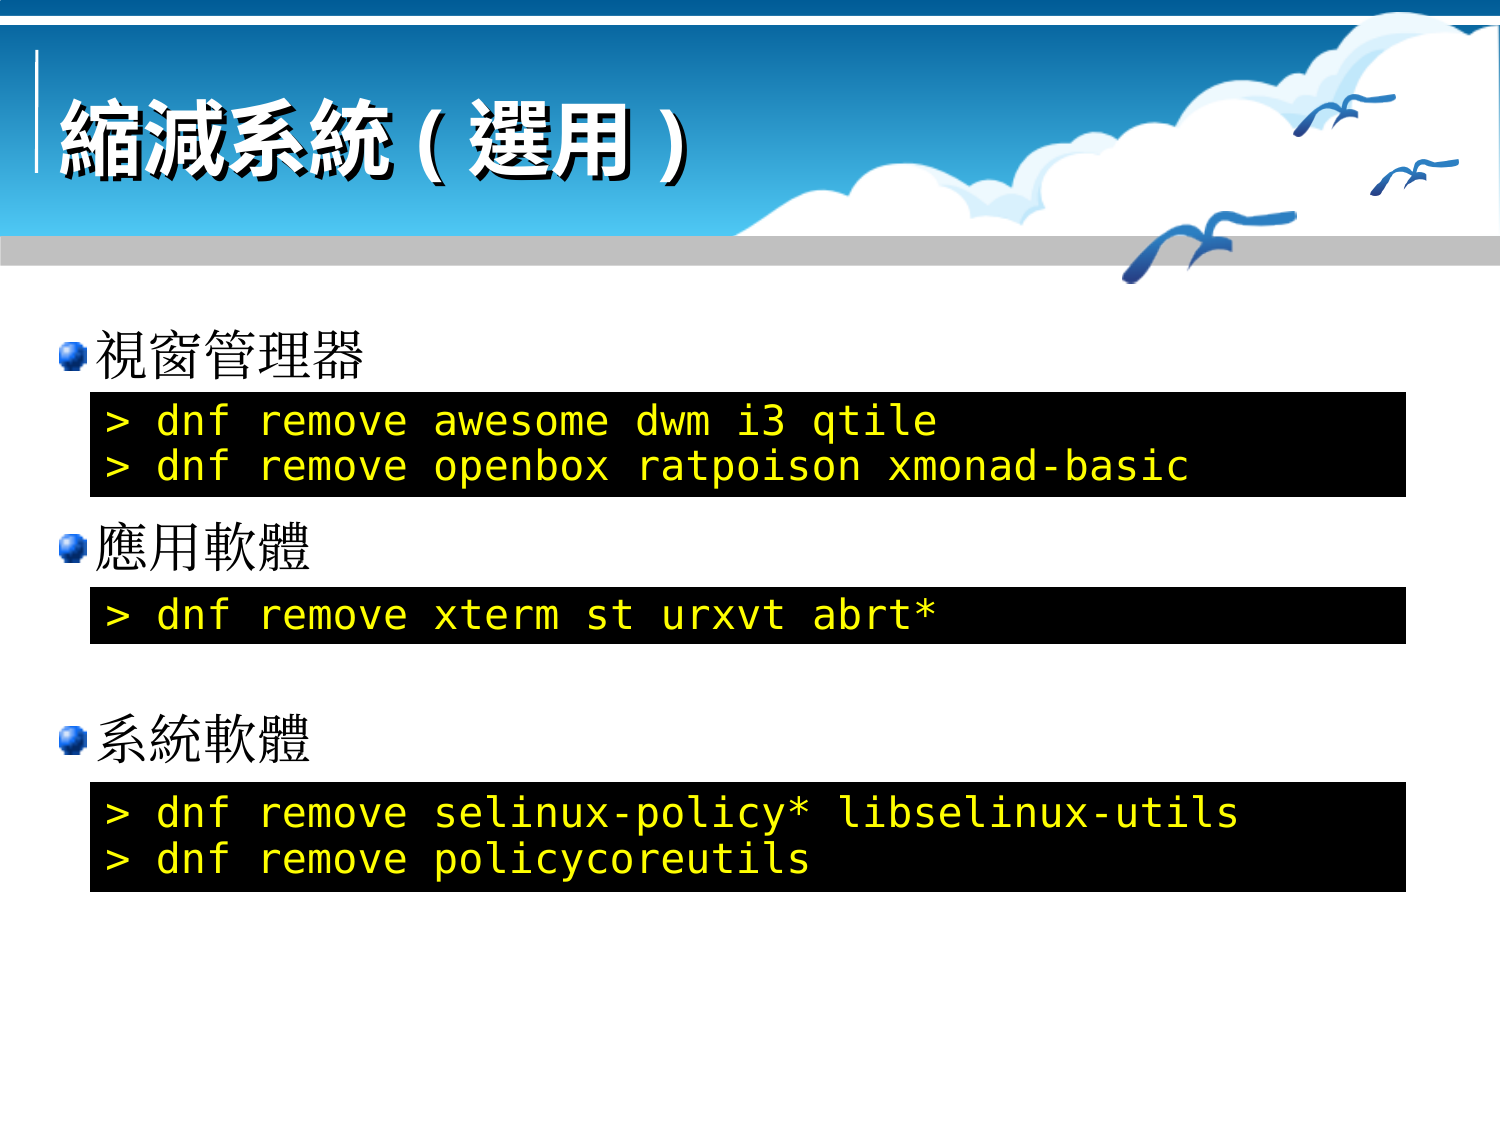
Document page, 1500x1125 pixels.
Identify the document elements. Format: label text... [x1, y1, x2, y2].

picture [730, 12, 1500, 284]
text_box > dnf remove awesome dwm i3 qtile > dnf remove openbox ratpoison xmonad-basic [90, 392, 1406, 497]
text_box > dnf remove selinux-policy* libselinux-utils > dnf remove policycoreutils [90, 782, 1406, 892]
list 視窗管理器 應用軟體 系統軟體 [59, 324, 1447, 1105]
title 縮減系統(選用) [59, 86, 1465, 186]
text_box > dnf remove xterm st urxvt abrt* [90, 587, 1406, 644]
